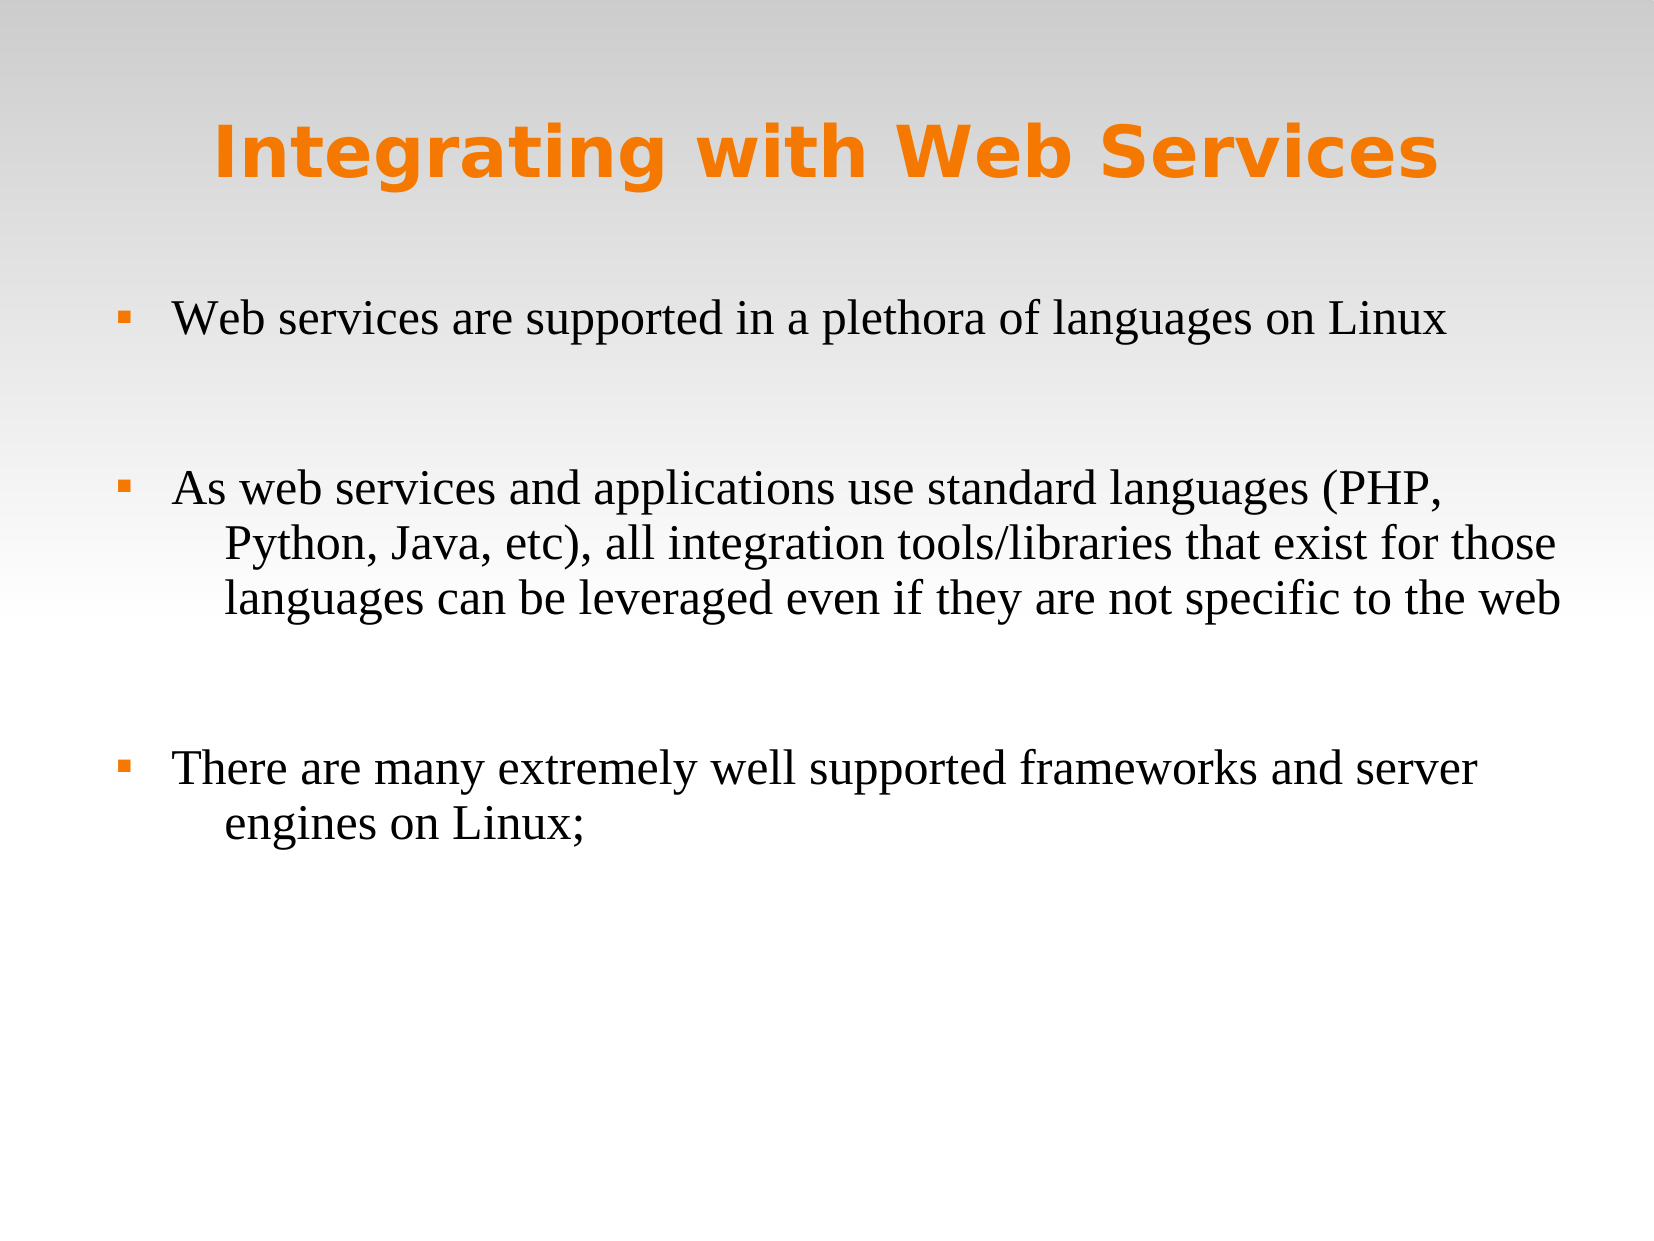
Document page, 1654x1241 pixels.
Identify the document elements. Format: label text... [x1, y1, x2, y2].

list Web services are supported in a plethora of languages on Linux As web services and applications use standard languages (PHP, Python, Java, etc), all integration tools/libraries that exist for those languages can be leveraged even if they are not specific to the web There are many extremely well supported frameworks and server engines on Linux; [82, 290, 1571, 1109]
title Integrating with Web Services [82, 49, 1571, 257]
